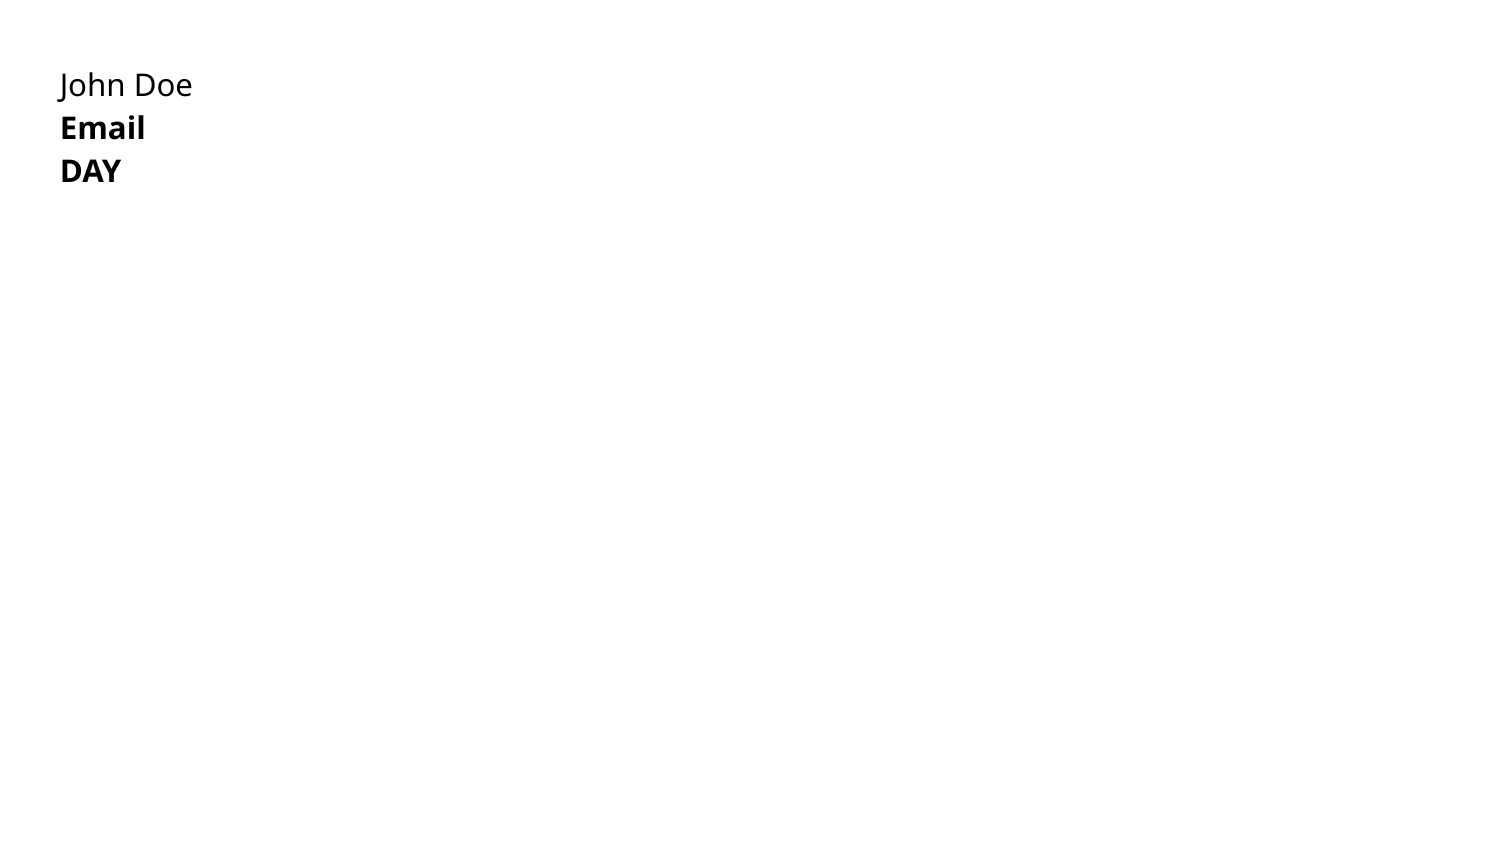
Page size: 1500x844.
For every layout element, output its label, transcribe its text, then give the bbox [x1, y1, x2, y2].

text_box John Doe Email DAY [45, 55, 219, 196]
